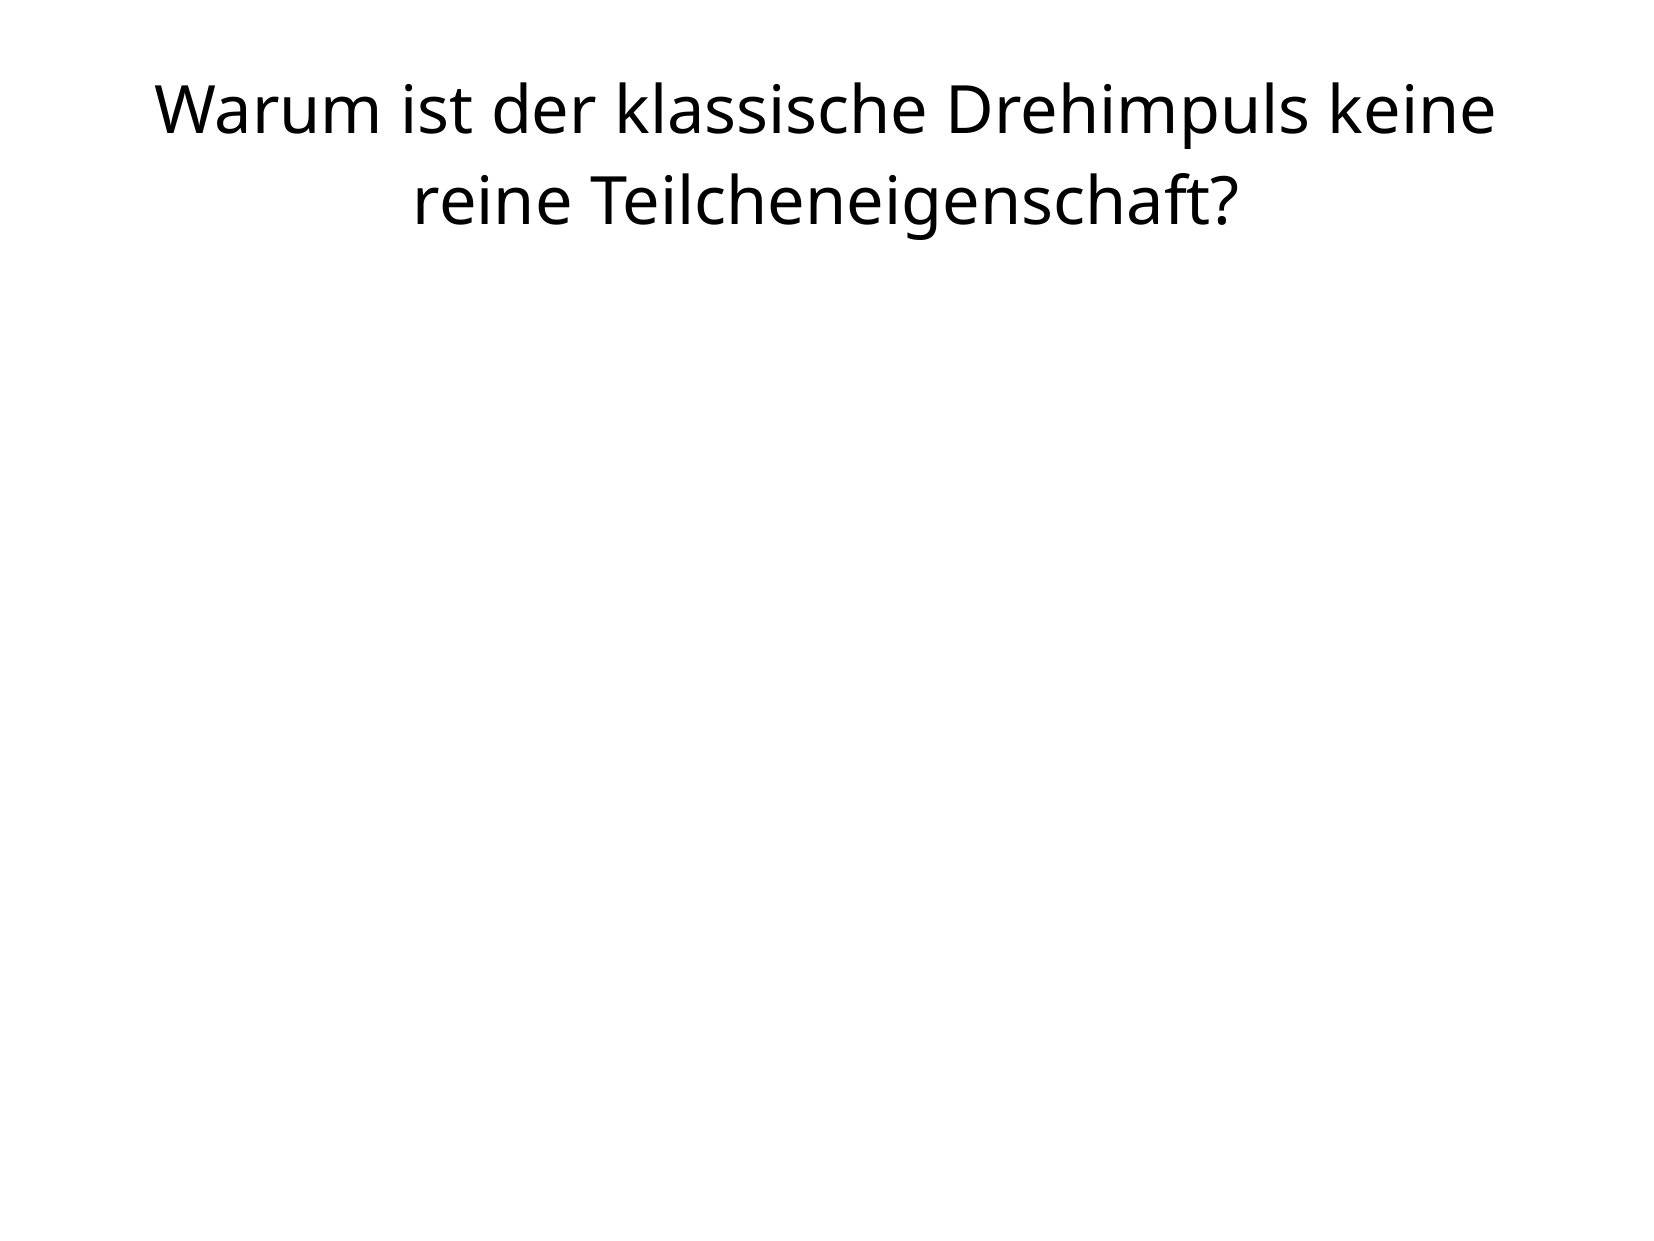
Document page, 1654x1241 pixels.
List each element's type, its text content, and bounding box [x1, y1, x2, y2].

title Warum ist der klassische Drehimpuls keine reine Teilcheneigenschaft? [82, 49, 1571, 257]
